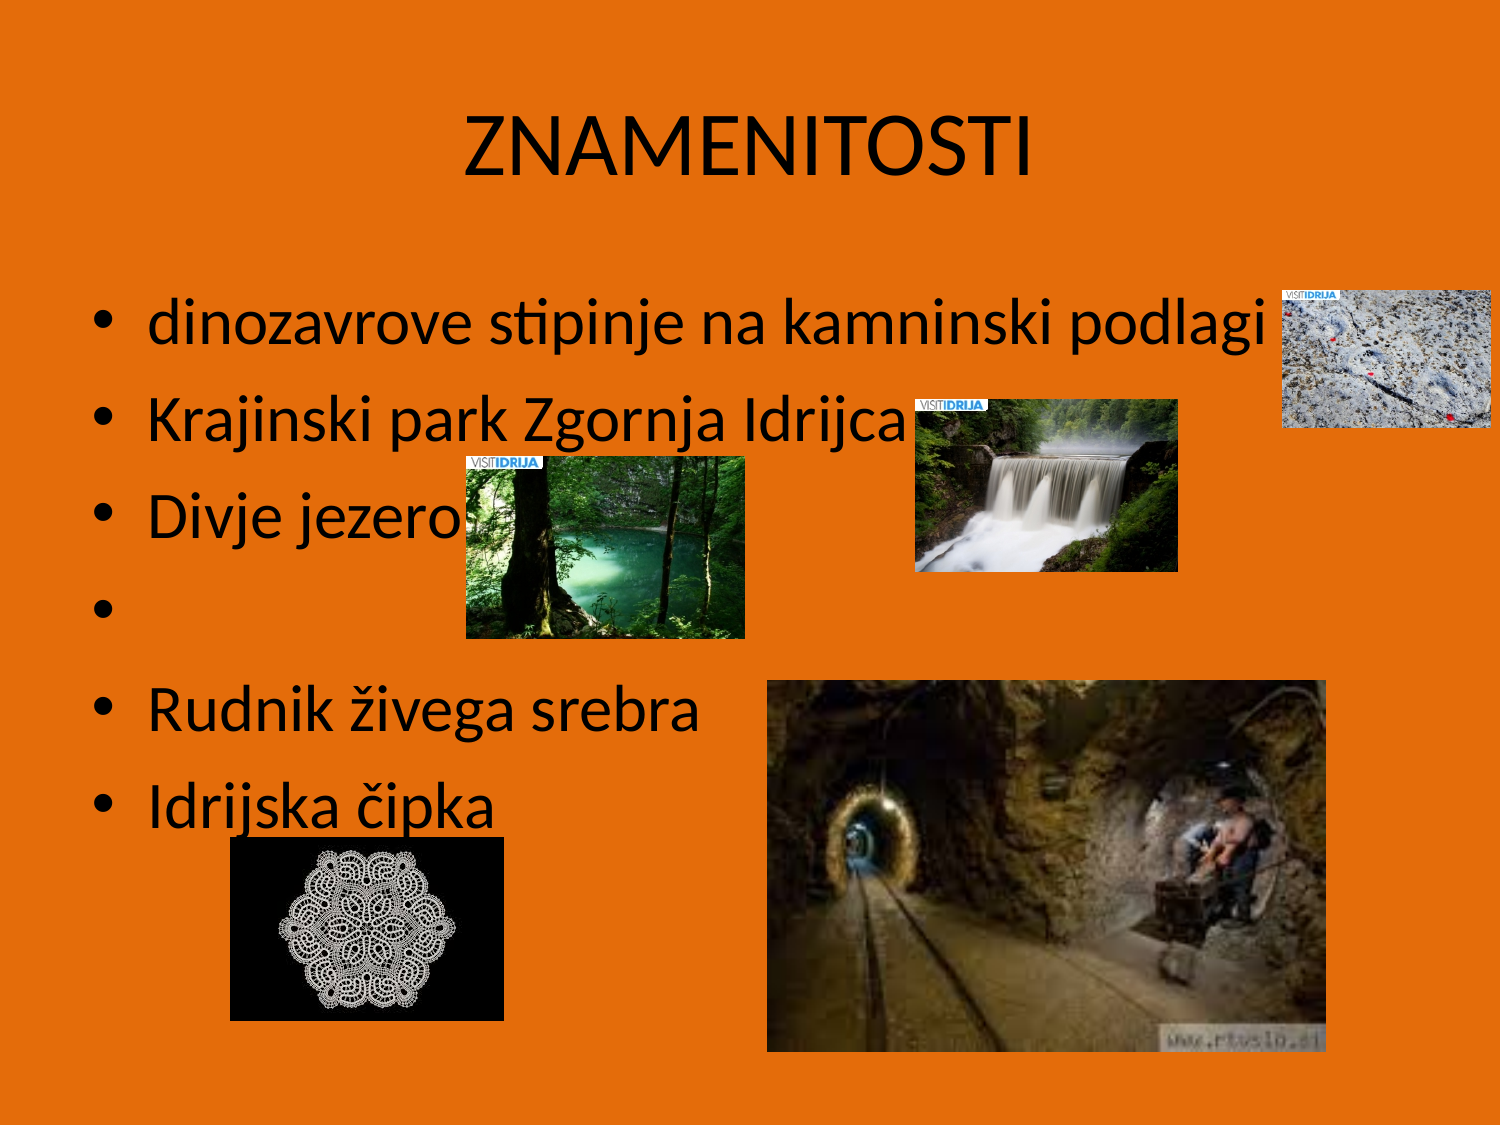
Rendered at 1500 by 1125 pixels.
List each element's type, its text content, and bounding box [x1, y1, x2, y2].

picture [915, 399, 1178, 572]
list dinozavrove stipinje na kamninski podlagi Krajinski park Zgornja Idrijca Divje jezero Rudnik živega srebra Idrijska čipka [76, 270, 1427, 1014]
title ZNAMENITOSTI [75, 45, 1426, 233]
picture [466, 456, 745, 639]
picture [1282, 290, 1491, 428]
picture [767, 680, 1326, 1052]
picture [230, 837, 504, 1021]
